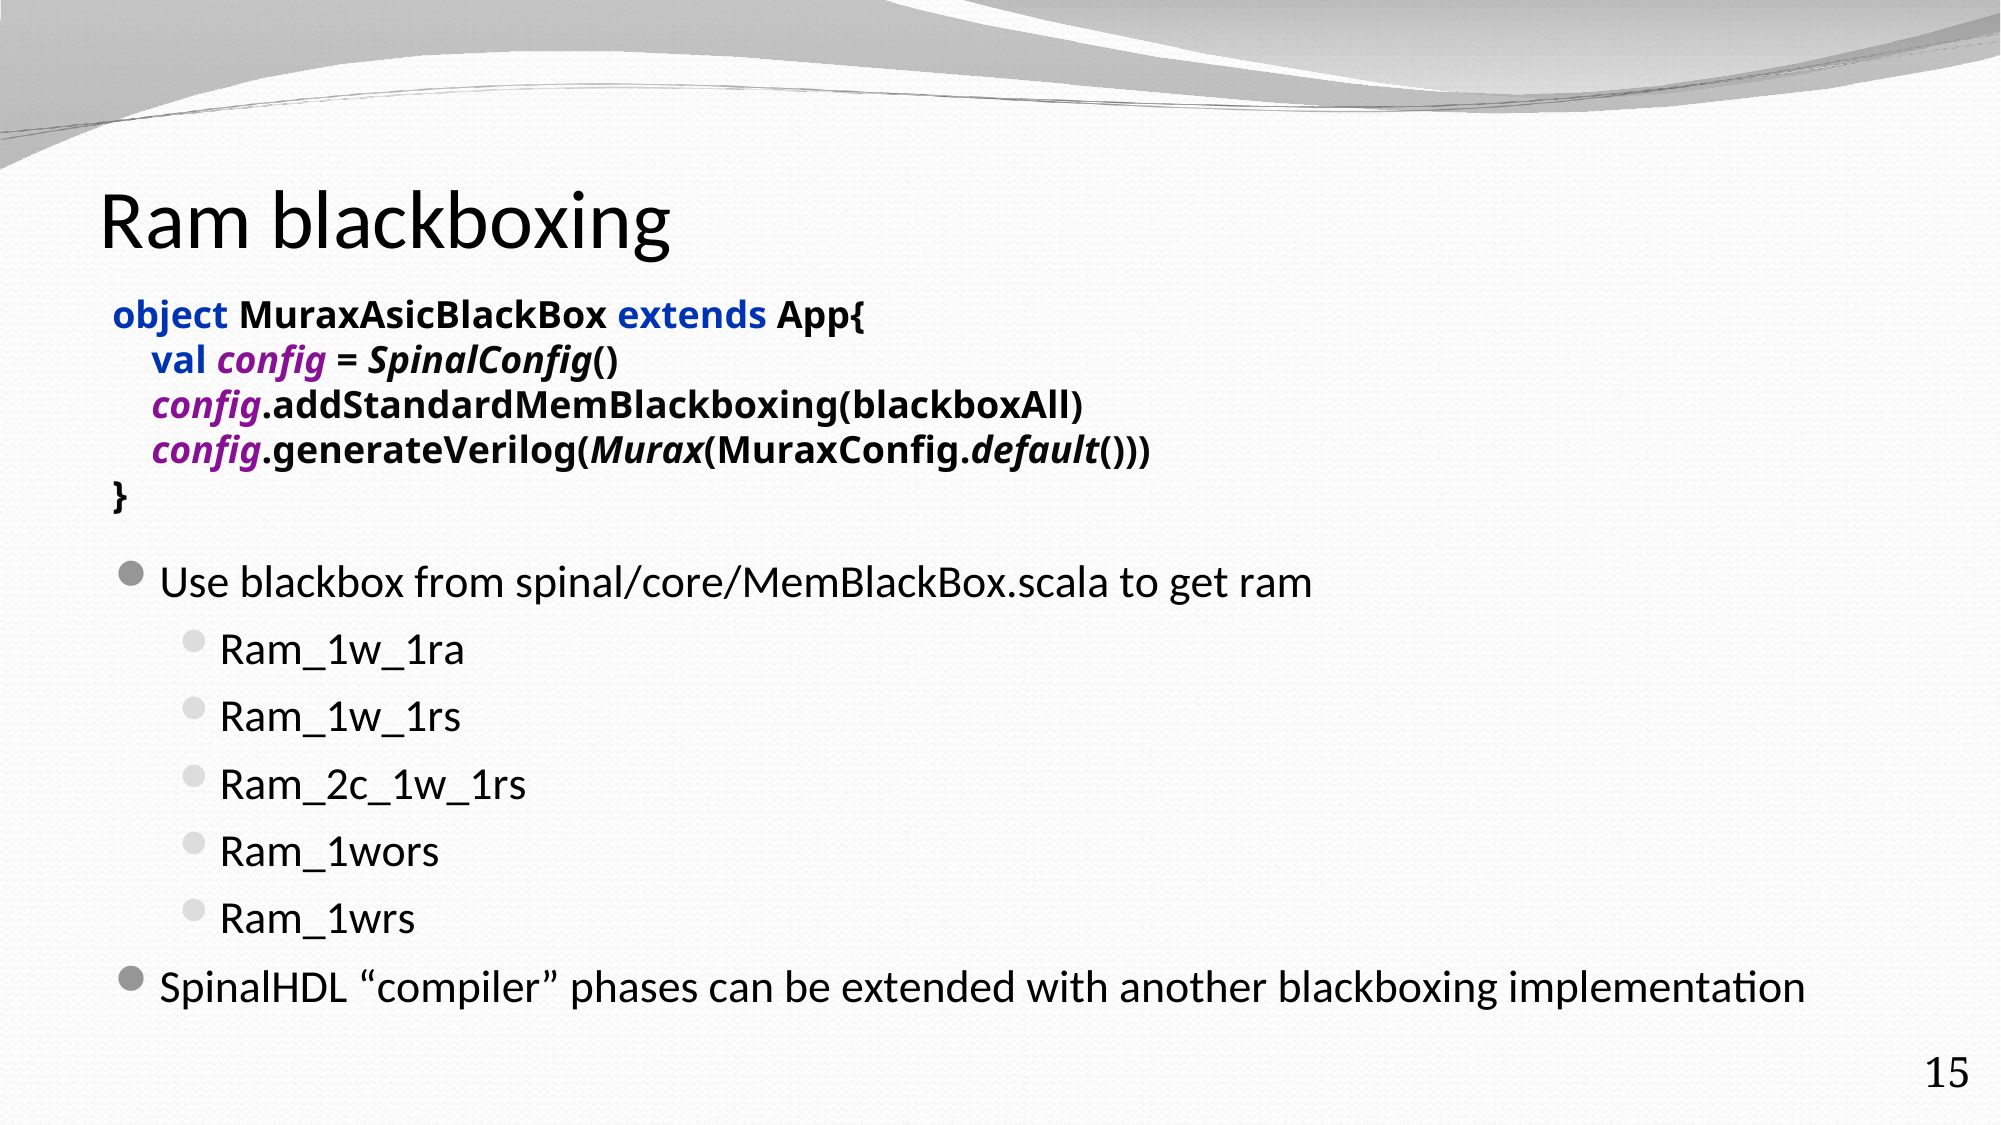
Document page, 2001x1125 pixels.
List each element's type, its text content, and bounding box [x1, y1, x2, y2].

picture [0, 0, 2001, 1125]
text_box <numéro> [1804, 1042, 1971, 1103]
title Ram blackboxing [99, 77, 1901, 266]
list Use blackbox from spinal/core/MemBlackBox.scala to get ram Ram_1w_1ra Ram_1w_1rs Ram_2c_1w_1rs Ram_1wors Ram_1wrs SpinalHDL “compiler” phases can be extended with another blackboxing implementation [100, 543, 1901, 969]
text_box object MuraxAsicBlackBox extends App{ val config = SpinalConfig() config.addStandardMemBlackboxing(blackboxAll) config.generateVerilog(Murax(MuraxConfig.default())) } [97, 283, 1406, 569]
